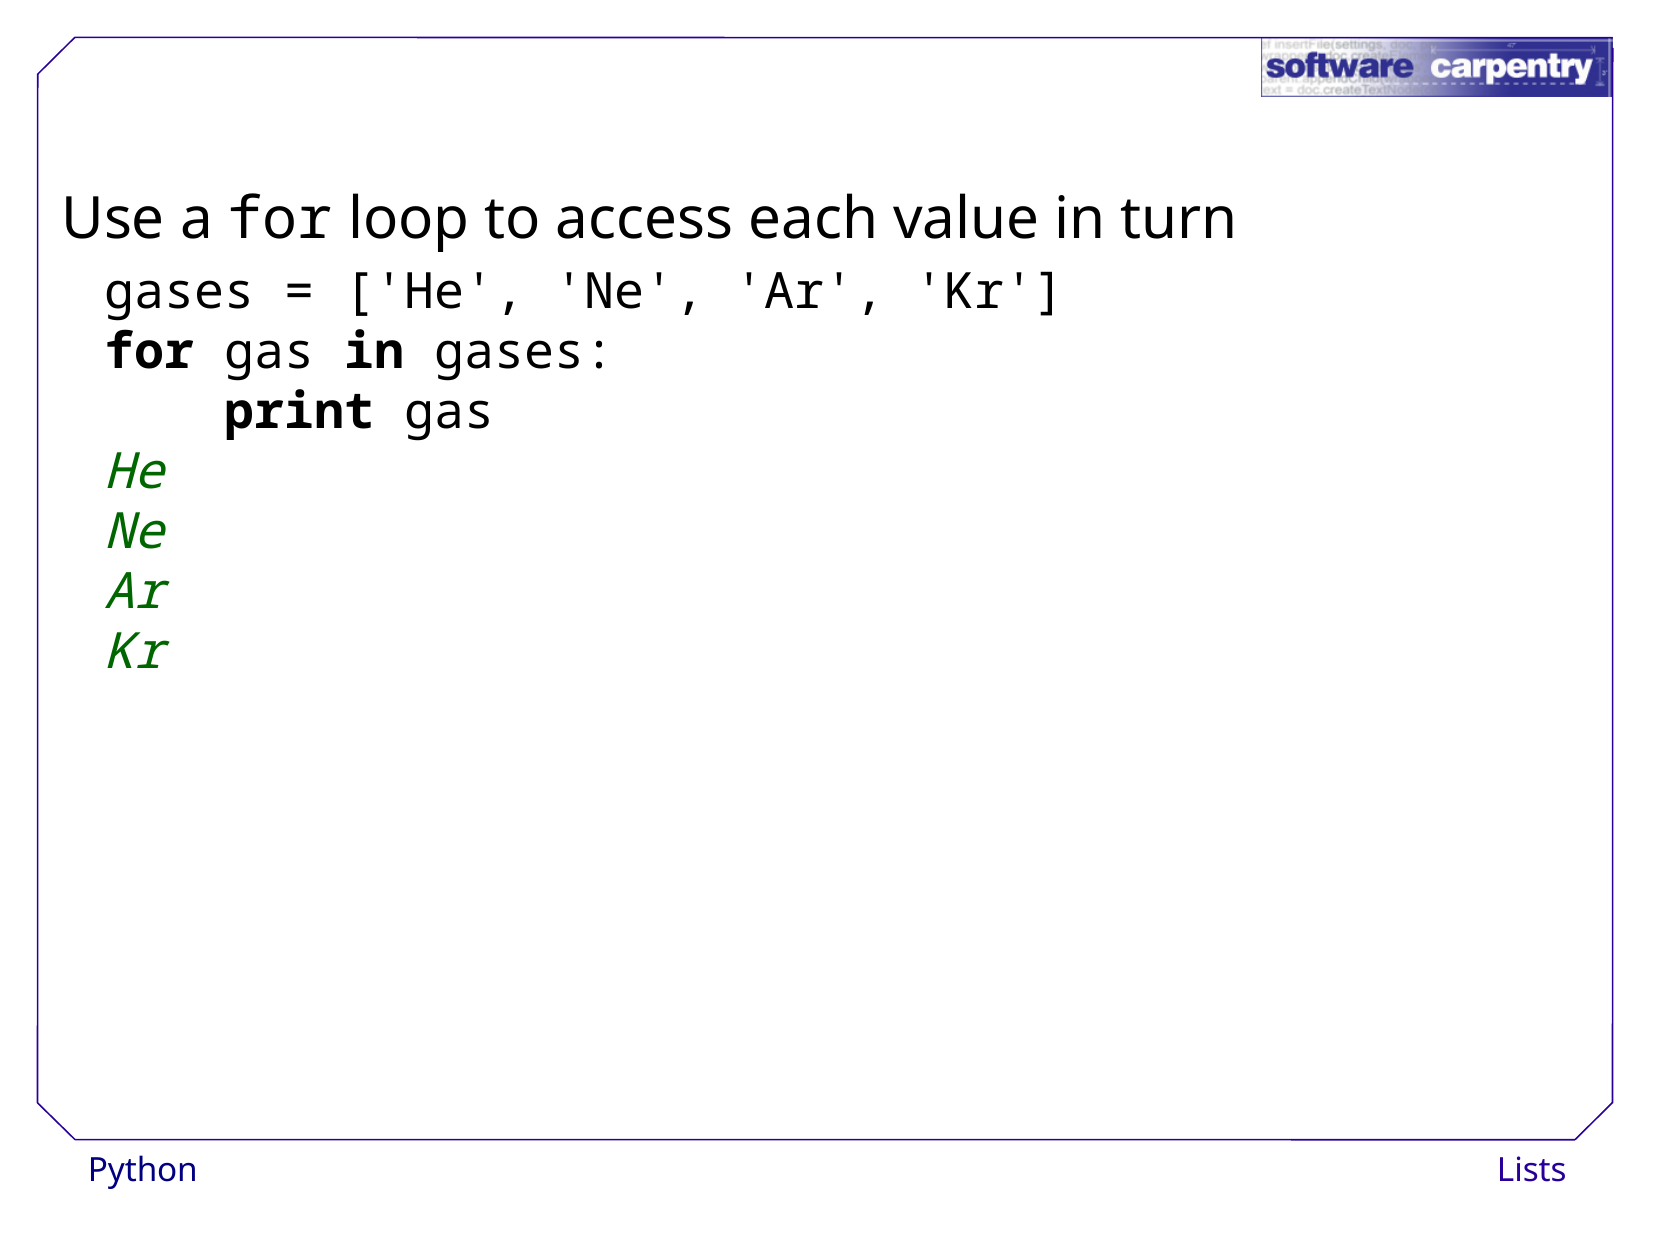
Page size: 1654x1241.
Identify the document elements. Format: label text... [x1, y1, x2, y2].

text_box gases = ['He', 'Ne', 'Ar', 'Kr'] for gas in gases: print gas He Ne Ar Kr [89, 251, 1512, 687]
picture [1261, 39, 1613, 97]
text_box Use a for loop to access each value in turn [46, 138, 1404, 259]
